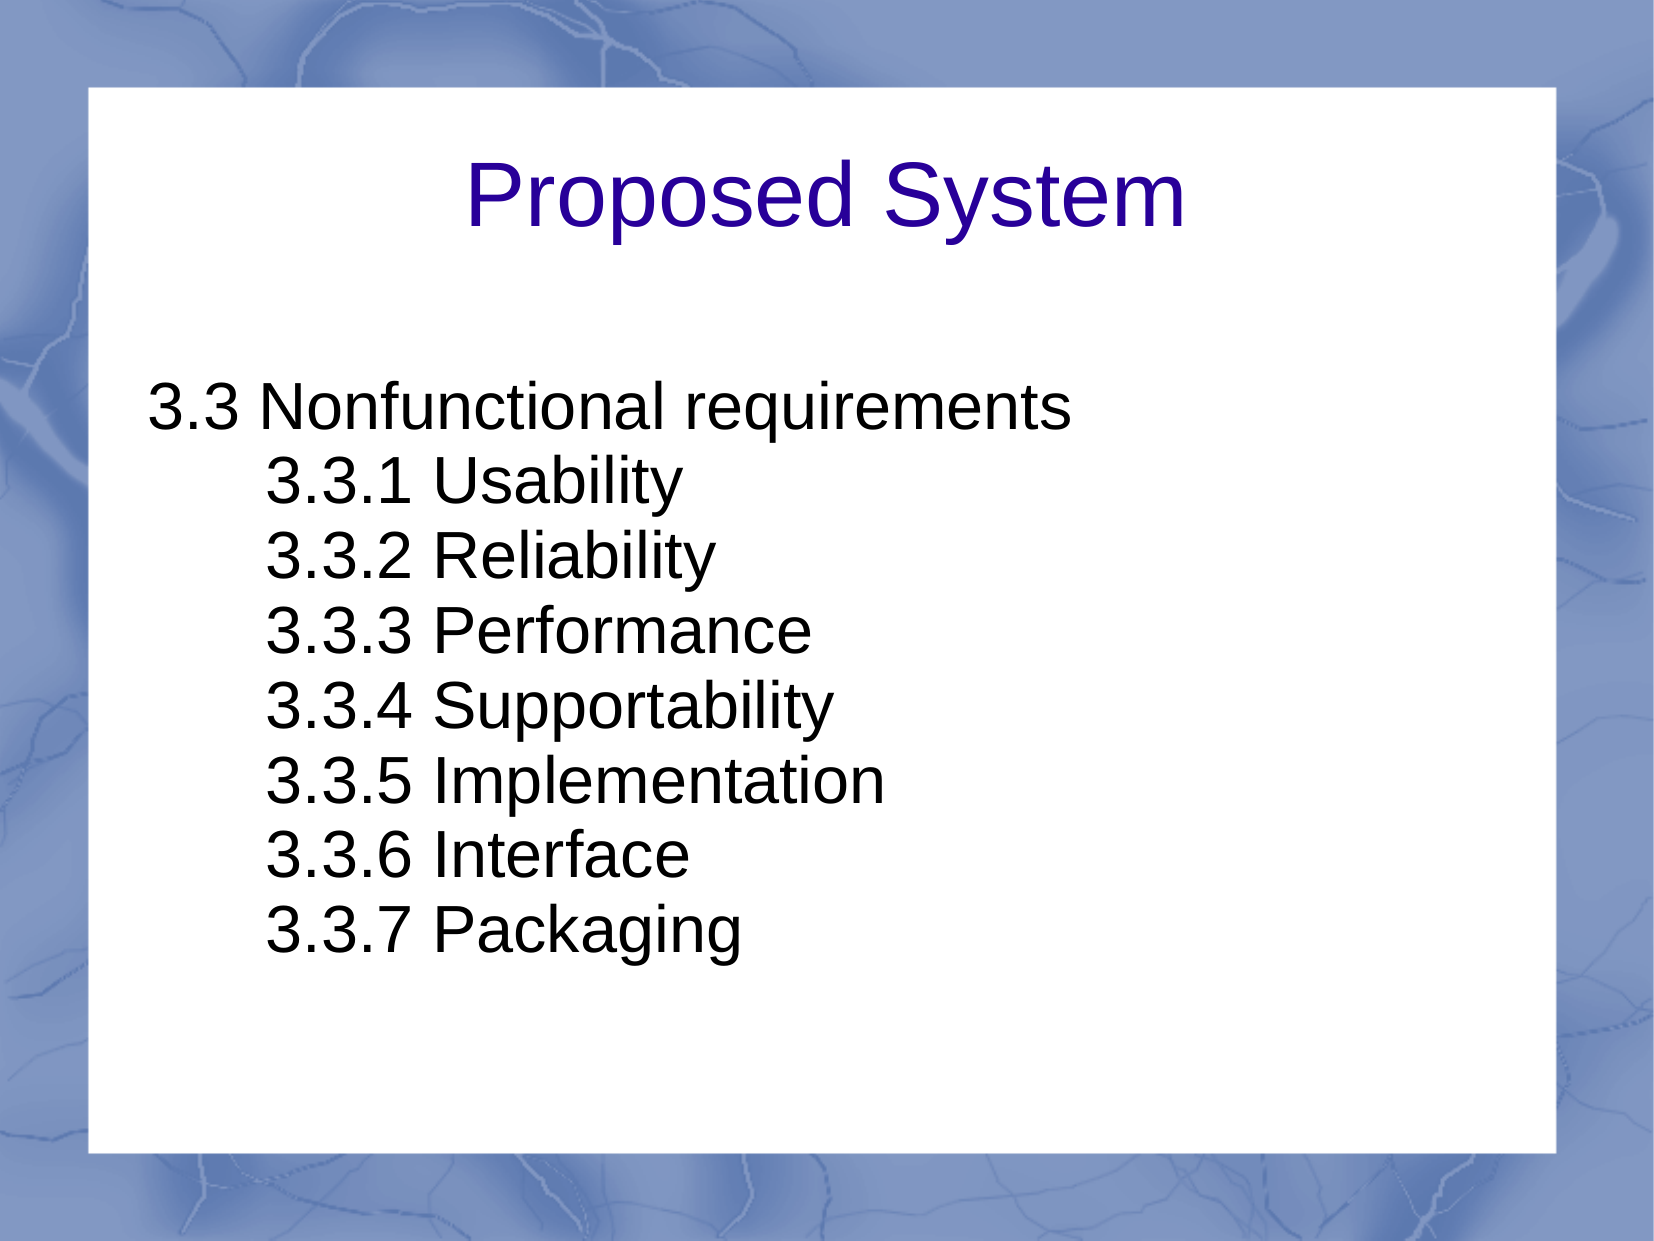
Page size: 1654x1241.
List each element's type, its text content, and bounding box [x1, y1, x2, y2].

title Proposed System [118, 90, 1536, 298]
subtitle 3.3 Nonfunctional requirements 3.3.1 Usability 3.3.2 Reliability 3.3.3 Performance 3.3.4 Supportability 3.3.5 Implementation 3.3.6 Interface 3.3.7 Packaging [147, 325, 1506, 1010]
picture [0, 0, 1654, 1241]
